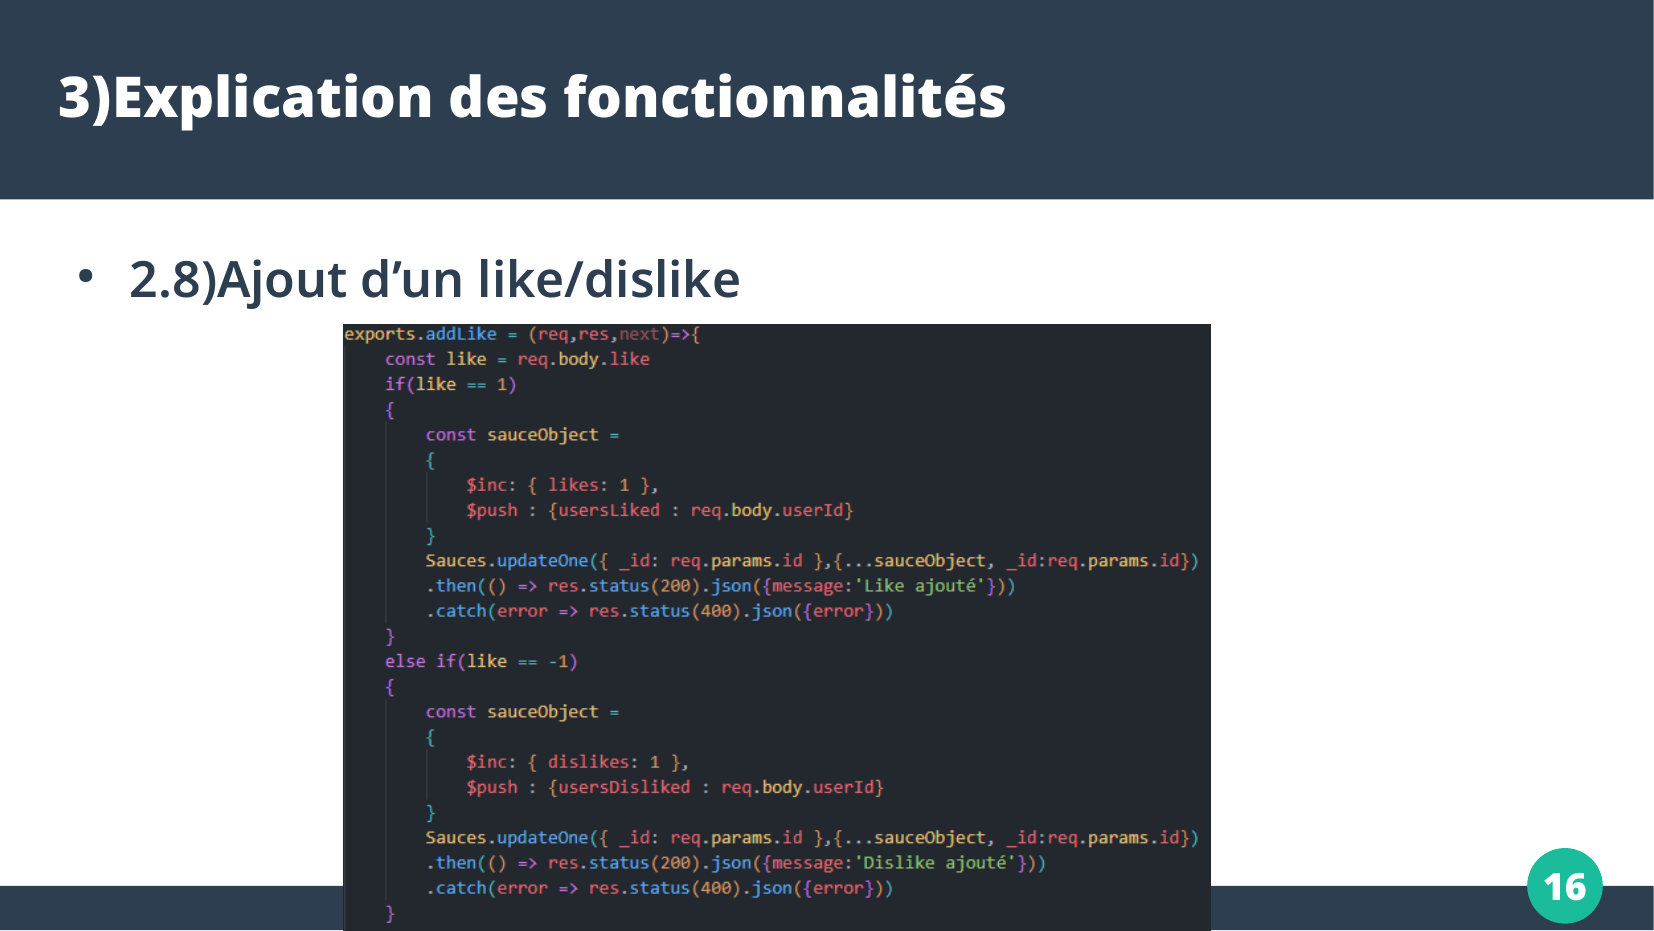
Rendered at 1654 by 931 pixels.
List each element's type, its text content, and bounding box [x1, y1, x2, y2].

title 3)Explication des fonctionnalités [59, 37, 1595, 155]
picture [343, 324, 1211, 931]
list 2.8)Ajout d’un like/dislike [59, 243, 1595, 864]
